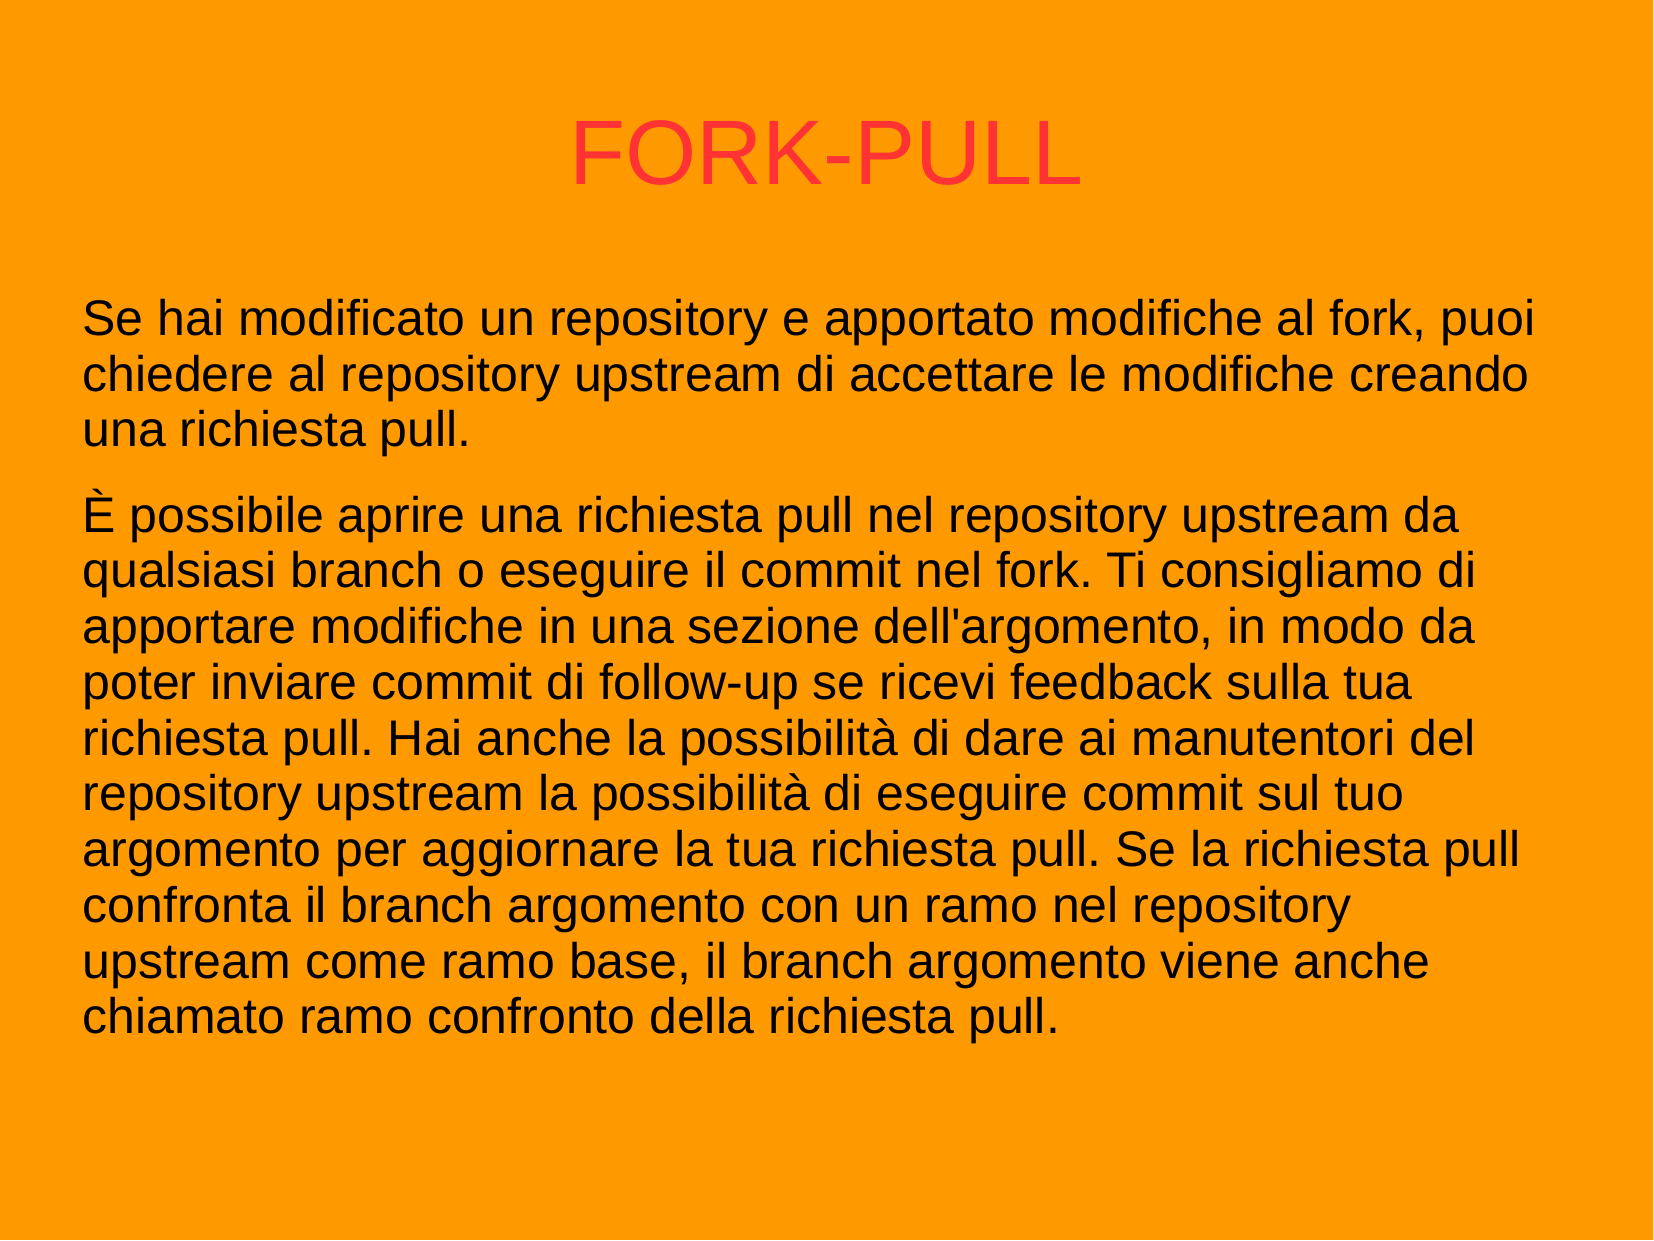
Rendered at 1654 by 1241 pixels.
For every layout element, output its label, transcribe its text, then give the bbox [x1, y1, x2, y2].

title FORK-PULL [82, 49, 1571, 257]
list Se hai modificato un repository e apportato modifiche al fork, puoi chiedere al repository upstream di accettare le modifiche creando una richiesta pull. È possibile aprire una richiesta pull nel repository upstream da qualsiasi branch o eseguire il commit nel fork. Ti consigliamo di apportare modifiche in una sezione dell'argomento, in modo da poter inviare commit di follow-up se ricevi feedback sulla tua richiesta pull. Hai anche la possibilità di dare ai manutentori del repository upstream la possibilità di eseguire commit sul tuo argomento per aggiornare la tua richiesta pull. Se la richiesta pull confronta il branch argomento con un ramo nel repository upstream come ramo base, il branch argomento viene anche chiamato ramo confronto della richiesta pull. [82, 290, 1571, 1109]
